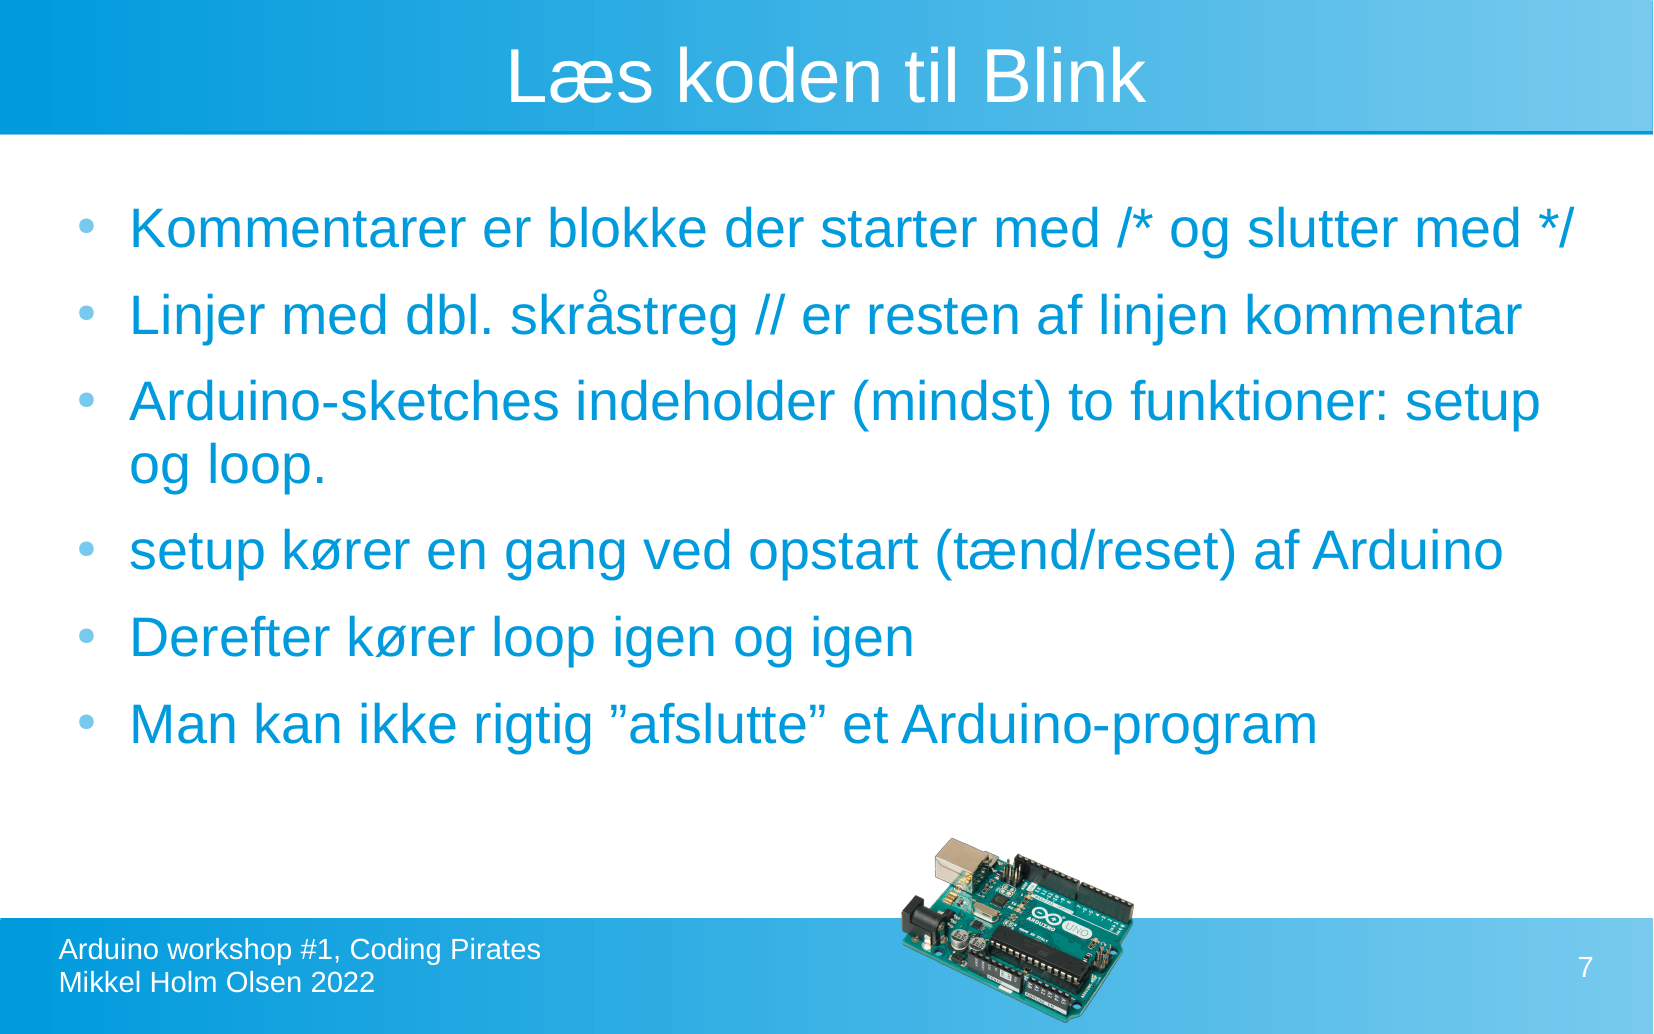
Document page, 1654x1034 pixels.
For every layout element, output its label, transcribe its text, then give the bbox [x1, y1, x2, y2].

picture [900, 854, 1138, 1024]
title Læs koden til Blink [58, 32, 1594, 120]
list Kommentarer er blokke der starter med /* og slutter med */ Linjer med dbl. skråstreg // er resten af linjen kommentar Arduino-sketches indeholder (mindst) to funktioner: setup og loop. setup kører en gang ved opstart (tænd/reset) af Arduino Derefter kører loop igen og igen Man kan ikke rigtig ”afslutte” et Arduino-program [58, 196, 1594, 854]
